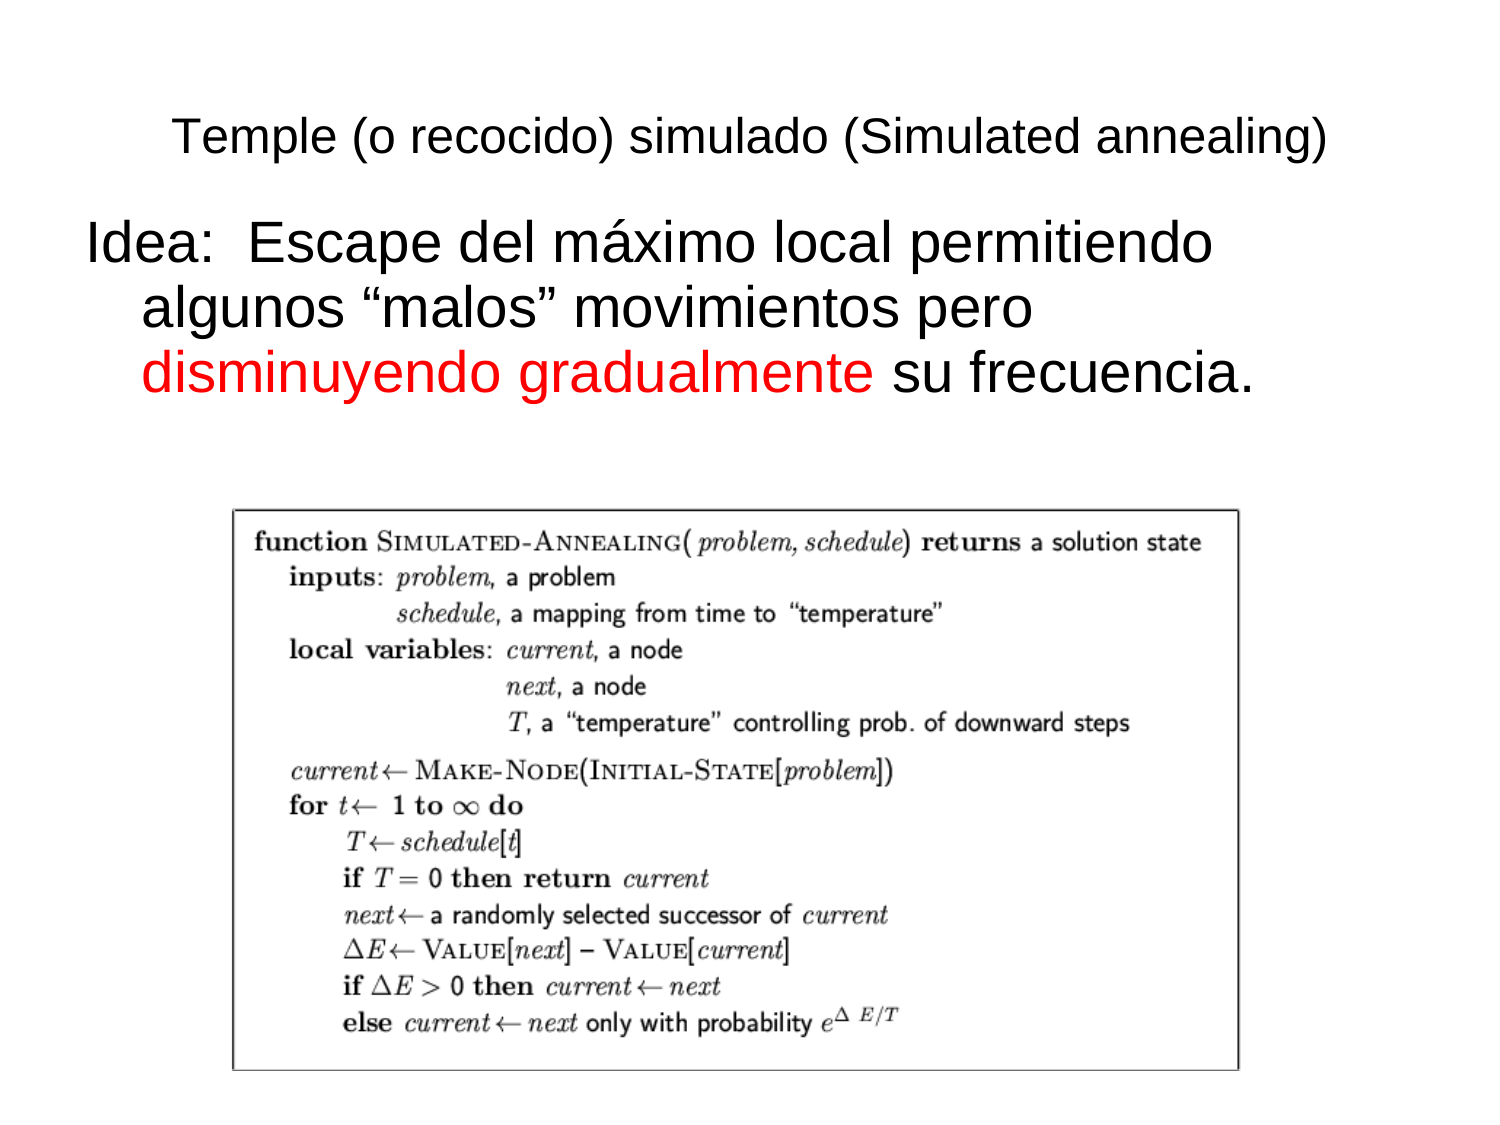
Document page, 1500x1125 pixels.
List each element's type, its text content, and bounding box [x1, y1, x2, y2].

picture [225, 500, 1251, 1071]
list Idea: Escape del máximo local permitiendo algunos “malos” movimientos pero disminuyendo gradualmente su frecuencia. [70, 202, 1421, 945]
title Temple (o recocido) simulado (Simulated annealing) [75, 45, 1426, 233]
